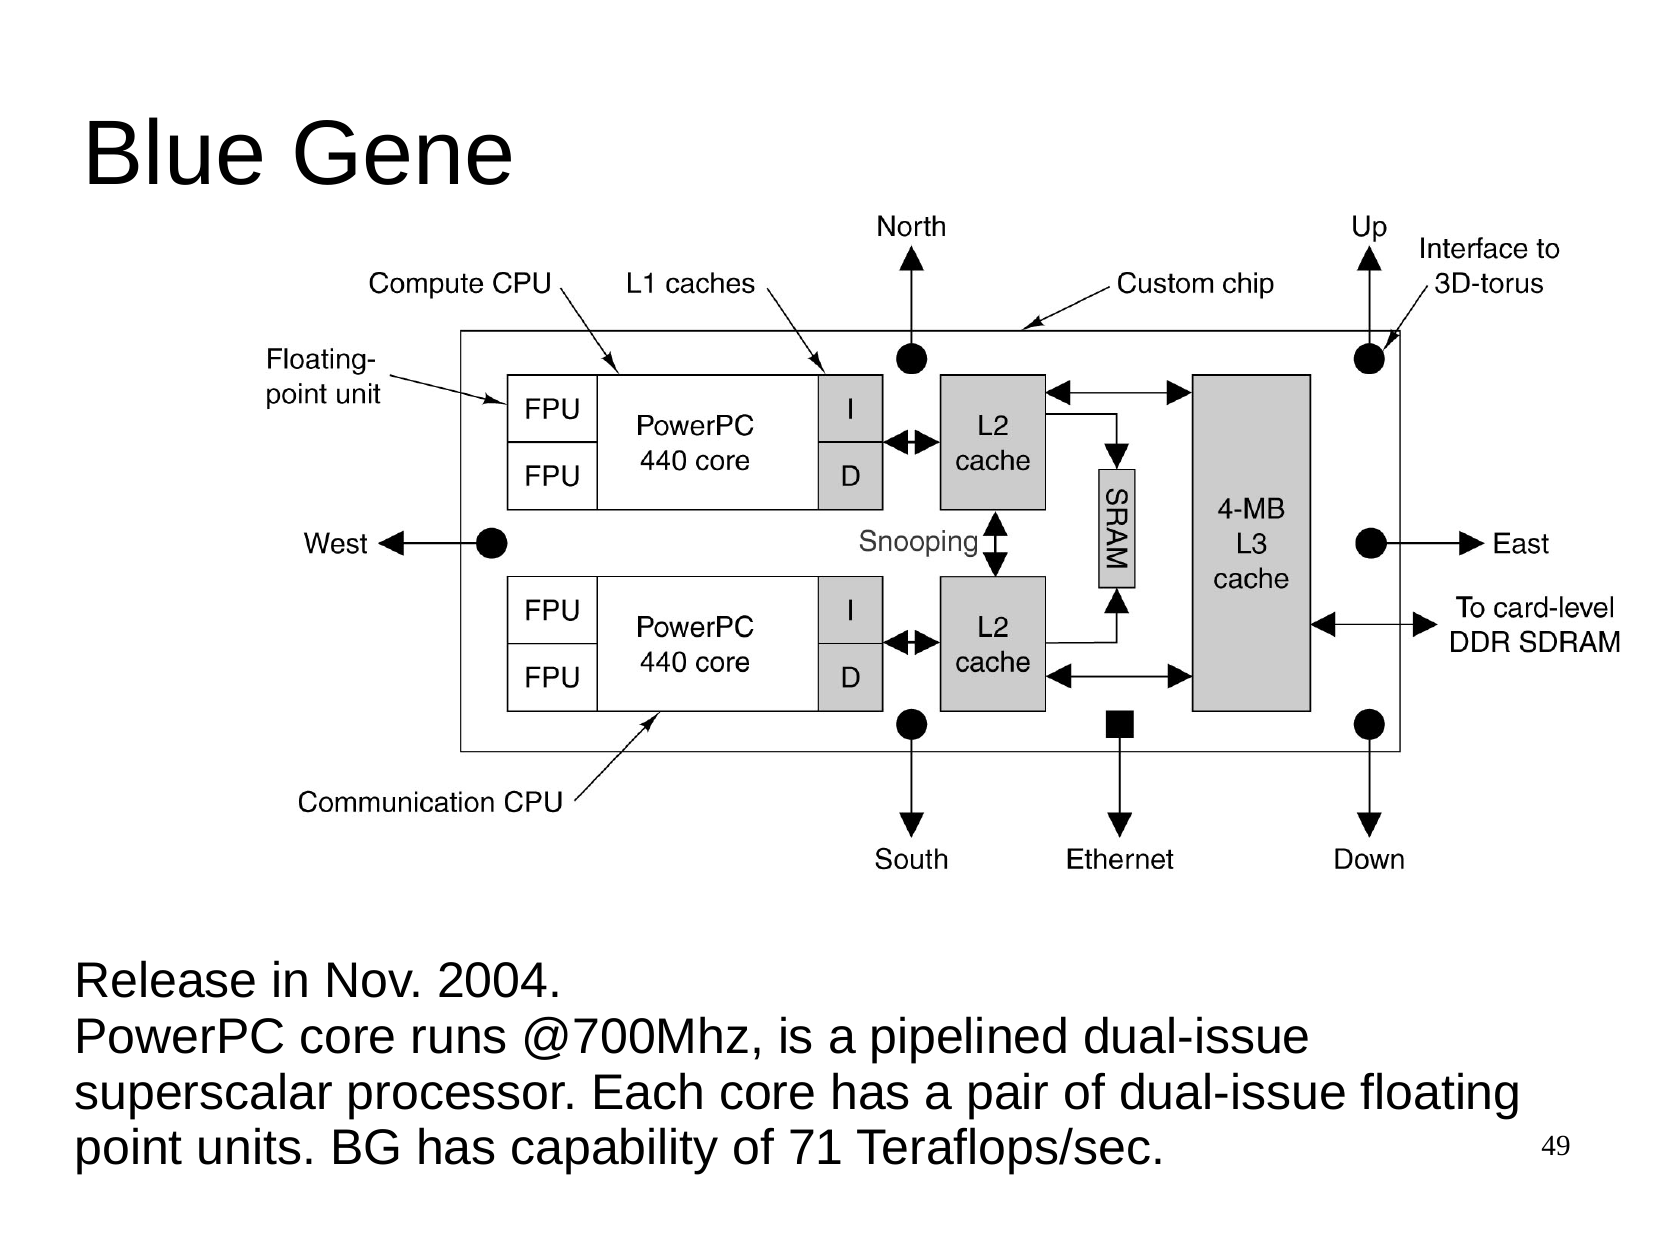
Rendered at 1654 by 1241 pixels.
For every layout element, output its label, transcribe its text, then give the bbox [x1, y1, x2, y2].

title Blue Gene [82, 49, 1571, 257]
picture [265, 209, 1621, 875]
text_box Release in Nov. 2004. PowerPC core runs @700Mhz, is a pipelined dual-issue superscalar processor. Each core has a pair of dual-issue floating point units. BG has capability of 71 Teraflops/sec. [60, 945, 1591, 1241]
